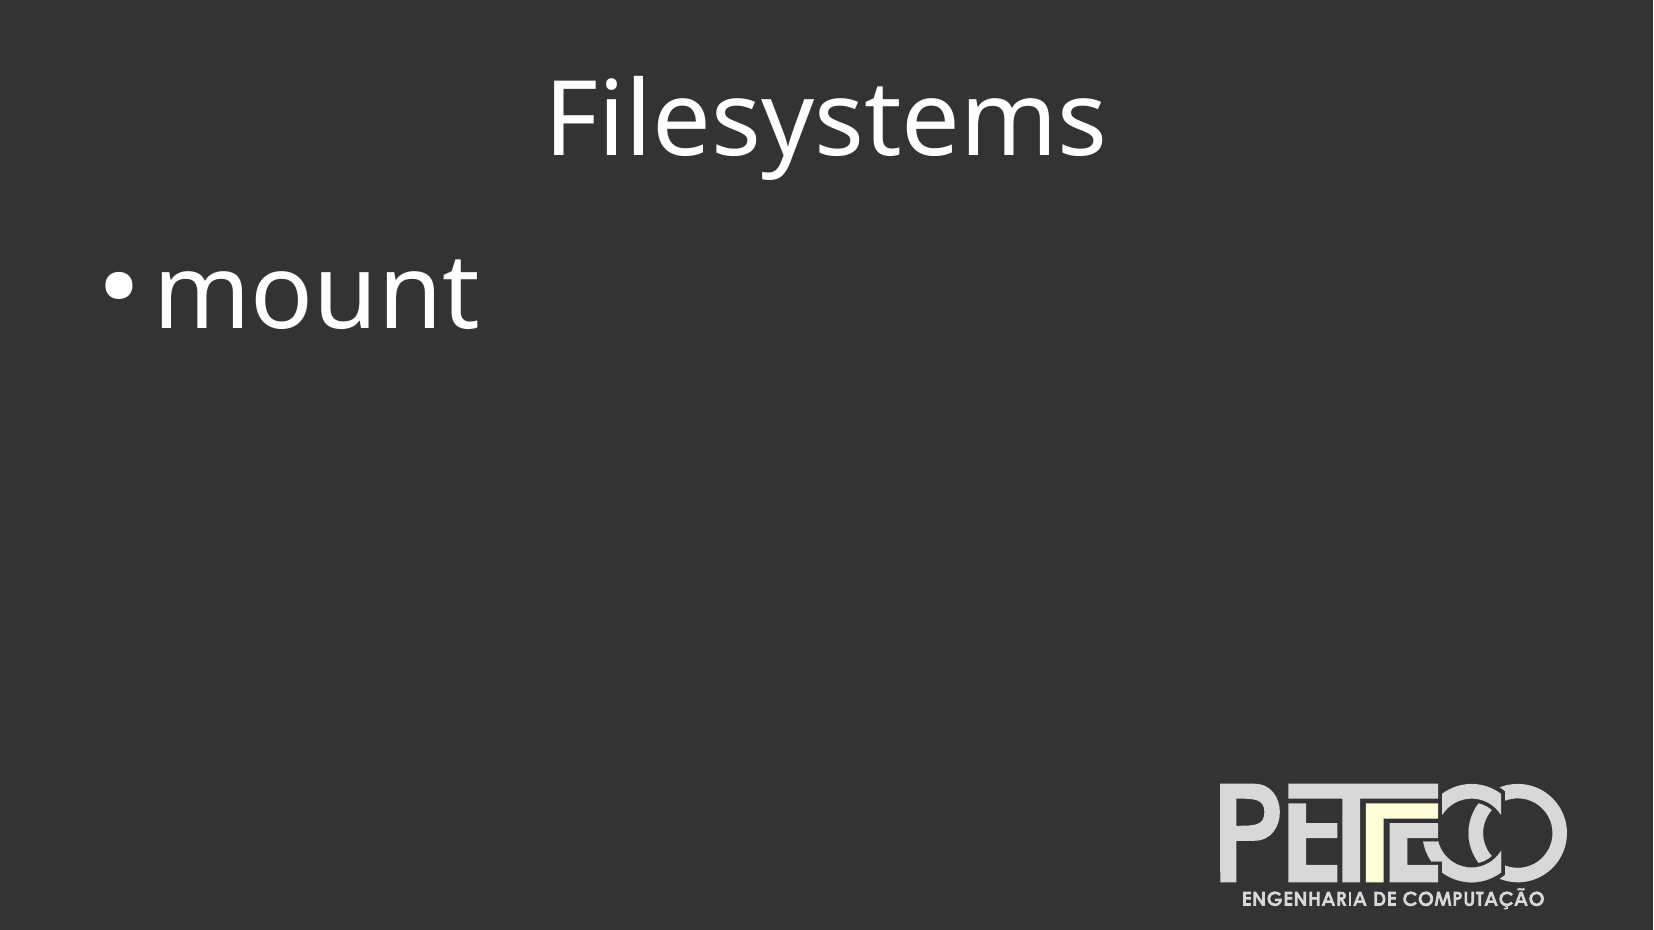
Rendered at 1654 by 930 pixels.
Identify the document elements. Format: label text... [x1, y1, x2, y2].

title Filesystems [82, 37, 1571, 193]
list mount [82, 217, 1571, 757]
